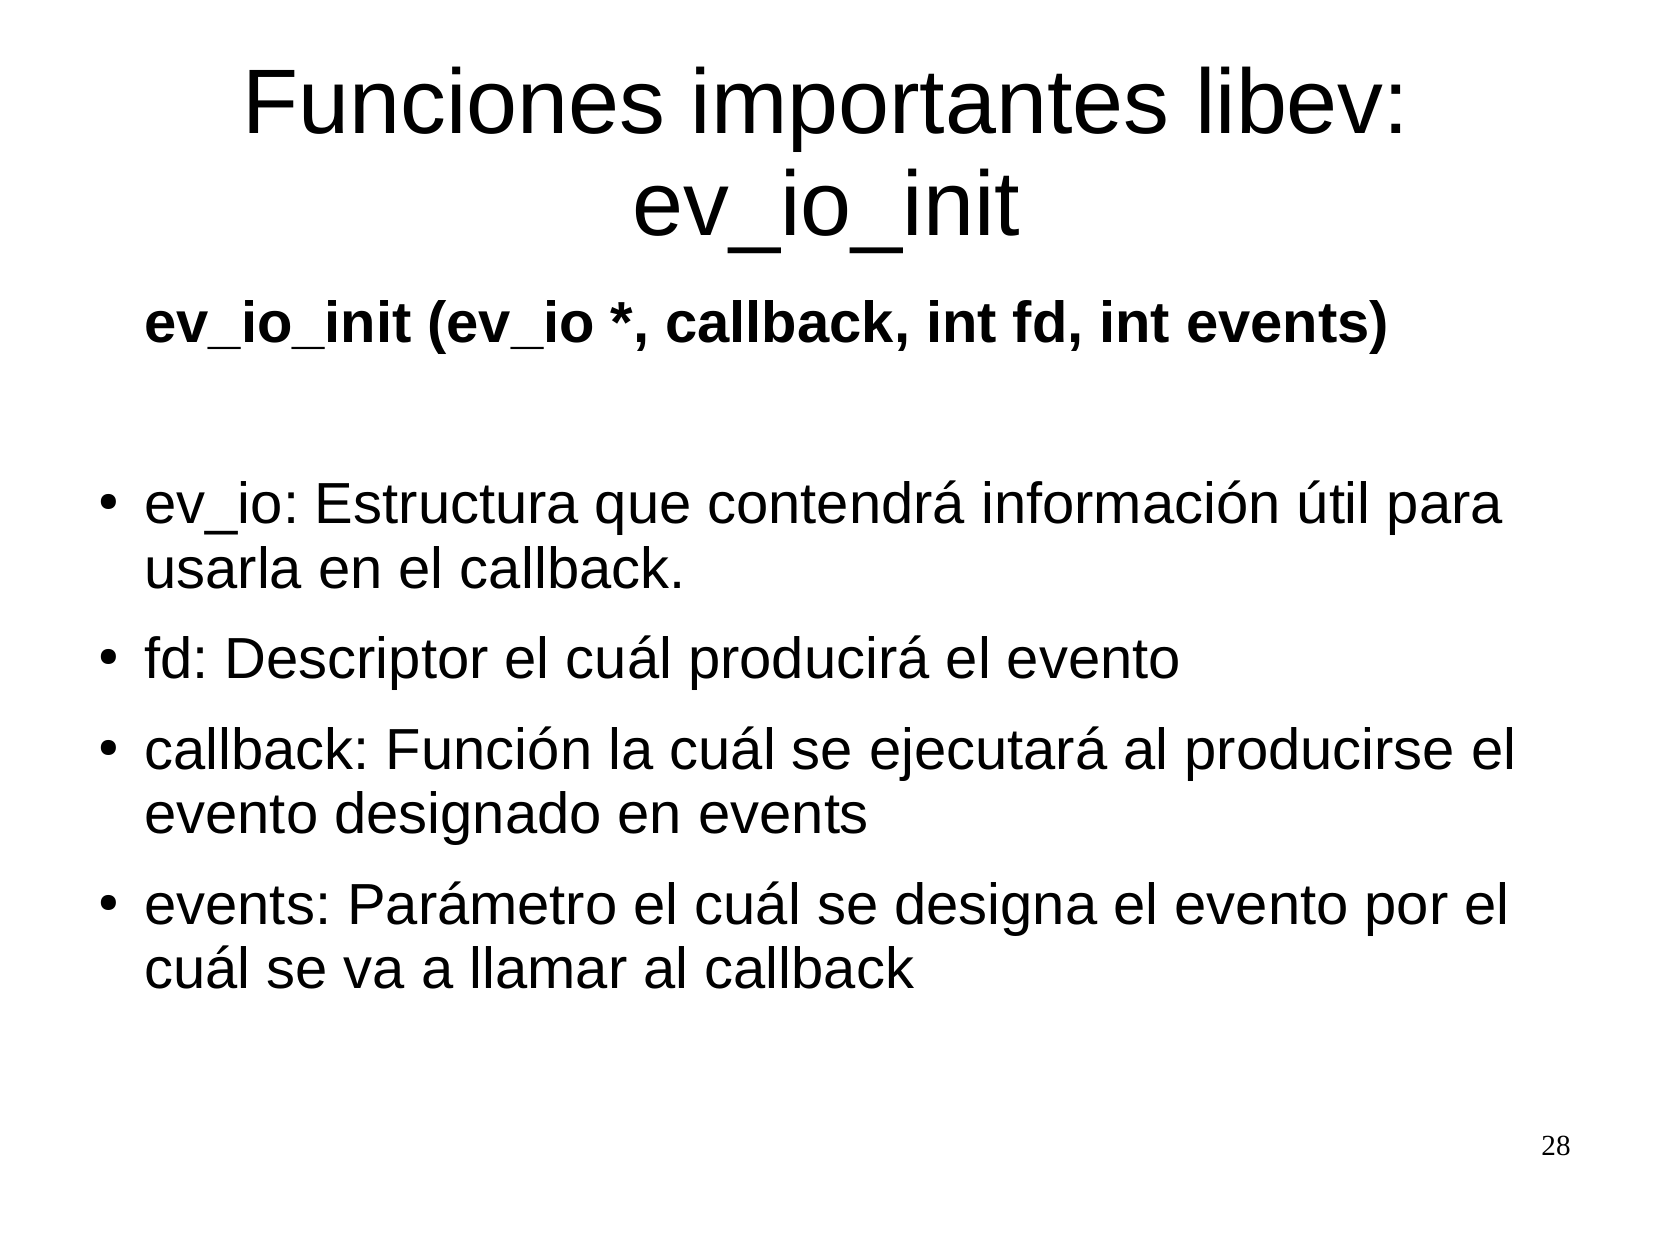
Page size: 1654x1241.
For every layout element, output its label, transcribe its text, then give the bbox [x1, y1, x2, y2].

title Funciones importantes libev: ev_io_init [82, 49, 1571, 257]
list ev_io_init (ev_io *, callback, int fd, int events) ev_io: Estructura que contendrá información útil para usarla en el callback. fd: Descriptor el cuál producirá el evento callback: Función la cuál se ejecutará al producirse el evento designado en events events: Parámetro el cuál se designa el evento por el cuál se va a llamar al callback [82, 290, 1538, 1010]
